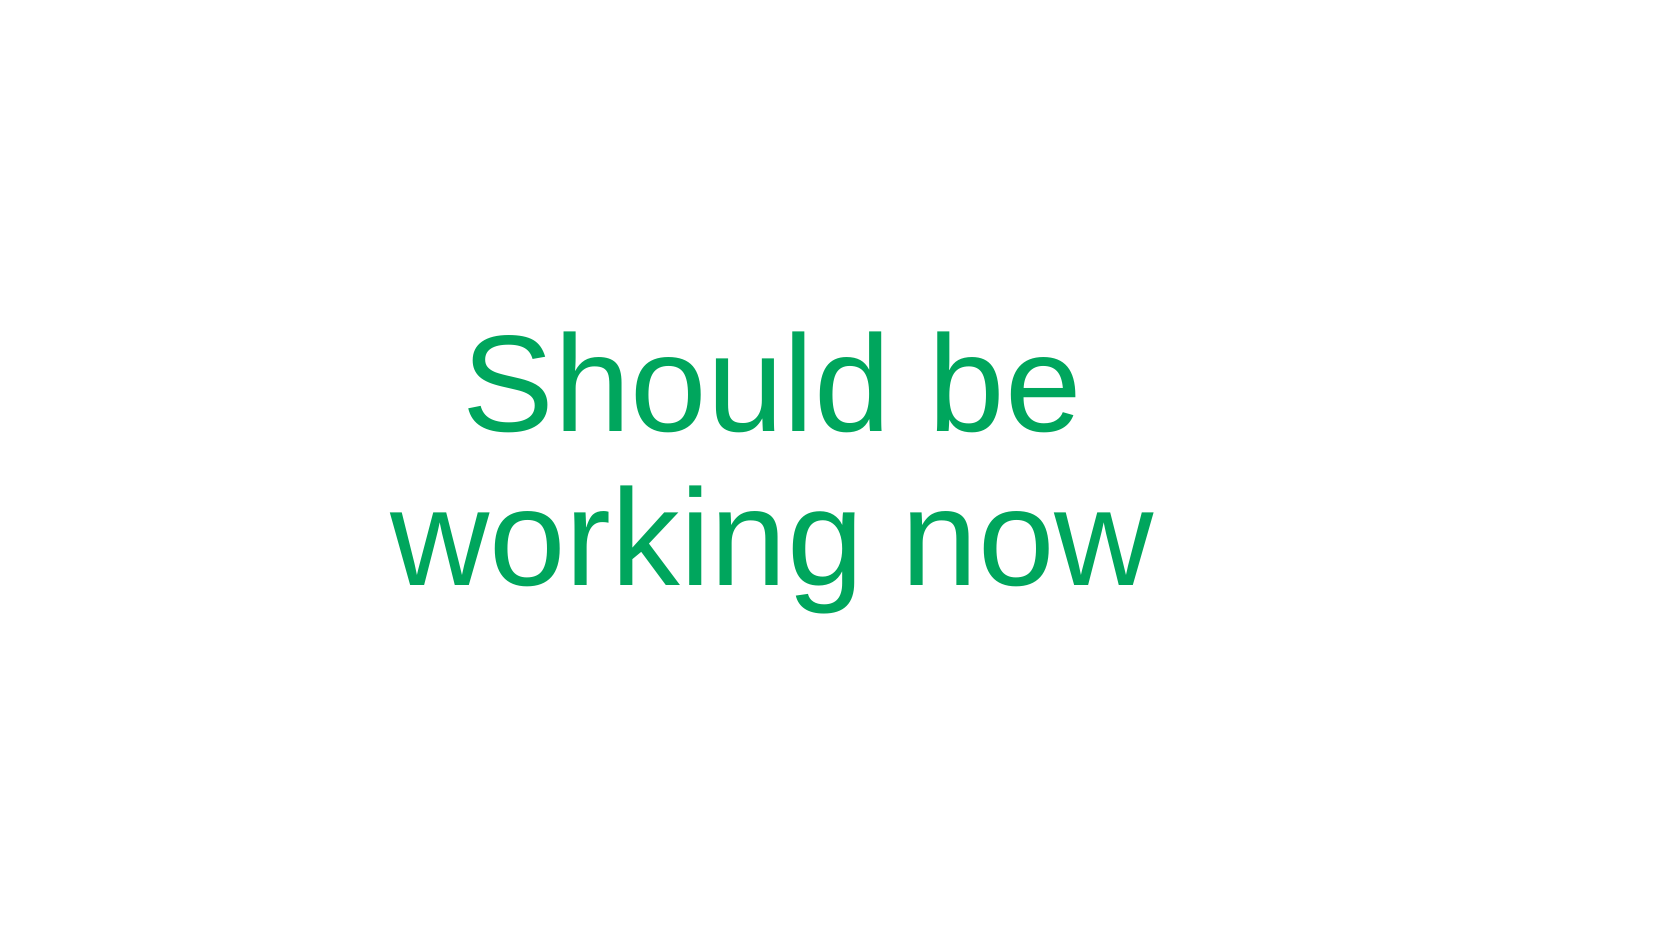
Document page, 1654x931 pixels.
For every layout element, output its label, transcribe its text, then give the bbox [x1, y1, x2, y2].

text_box Should be working now [270, 300, 1276, 573]
